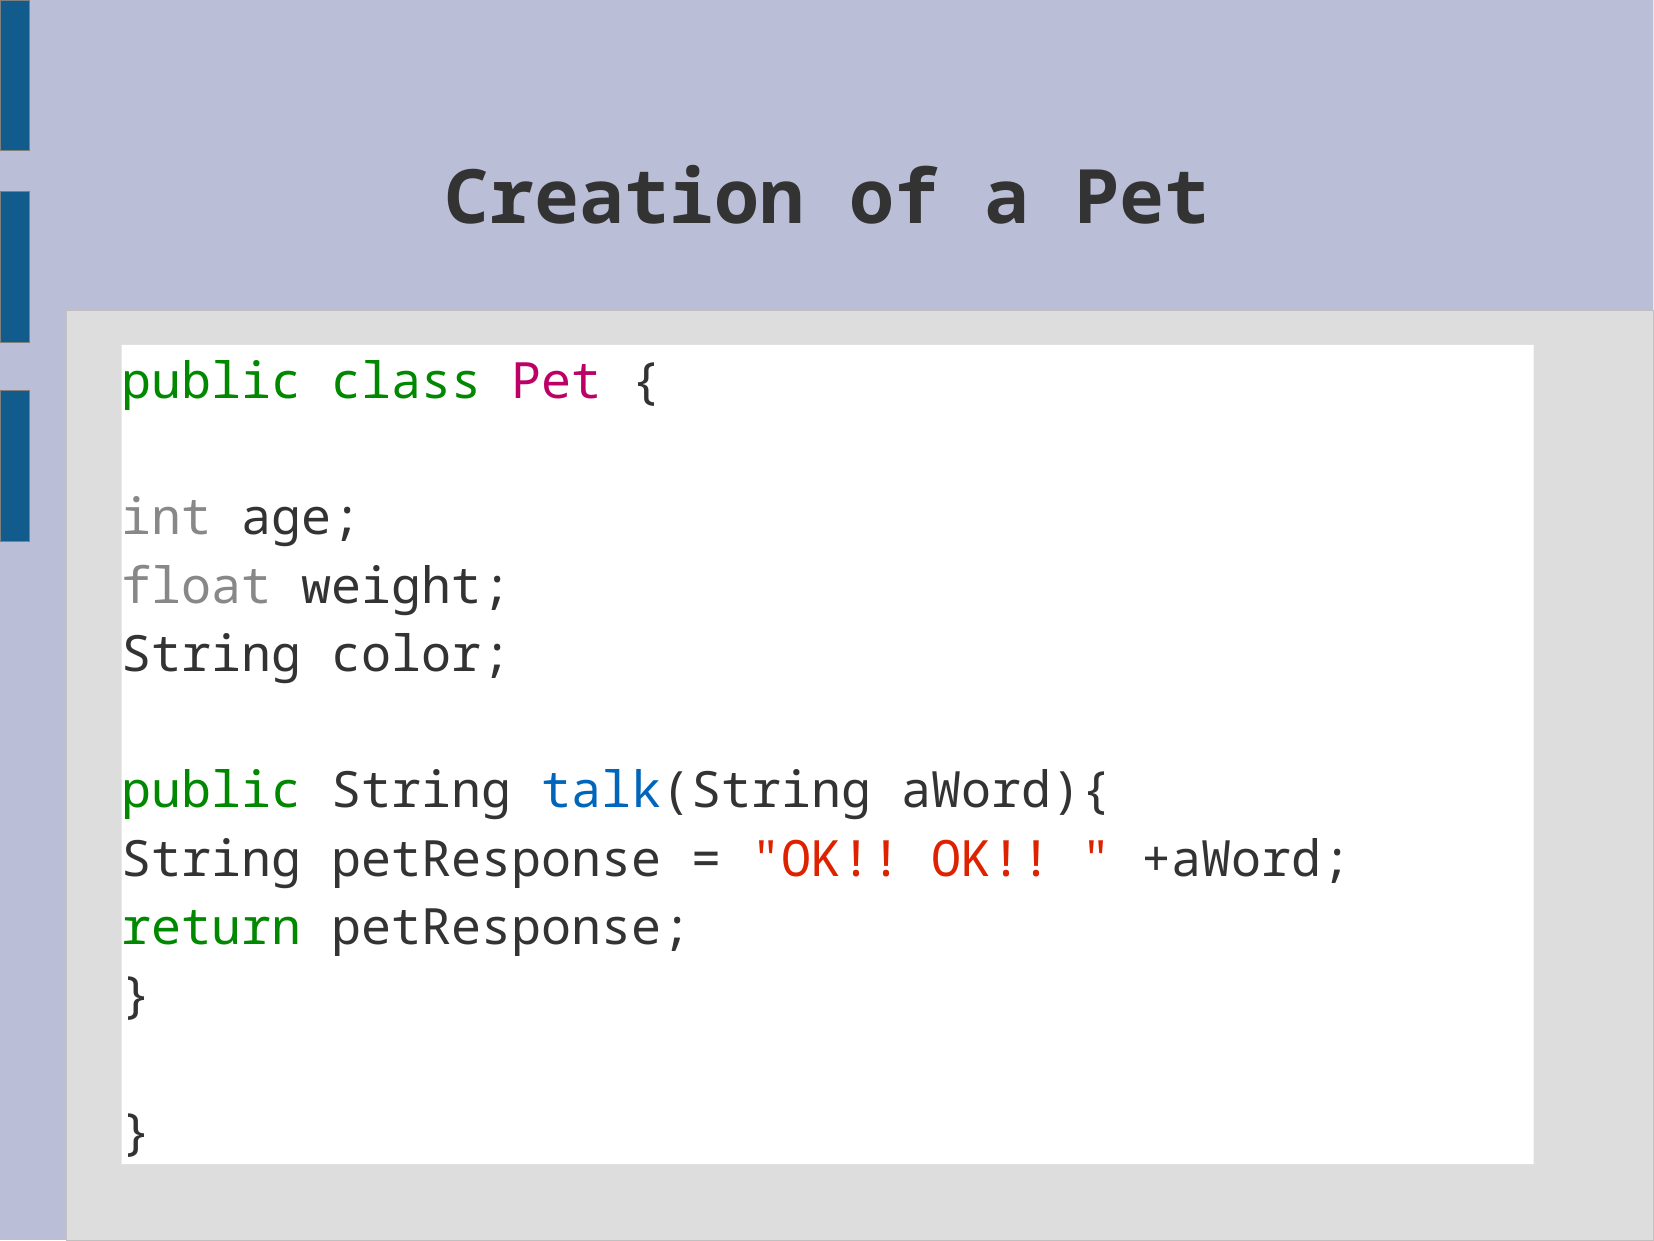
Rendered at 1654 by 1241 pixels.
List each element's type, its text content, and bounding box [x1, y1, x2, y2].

list public class Pet { int age; float weight; String color; public String talk(String aWord){ String petResponse = "OK!! OK!! " +aWord; return petResponse; } } [121, 344, 1534, 1063]
title Creation of a Pet [121, 91, 1534, 299]
